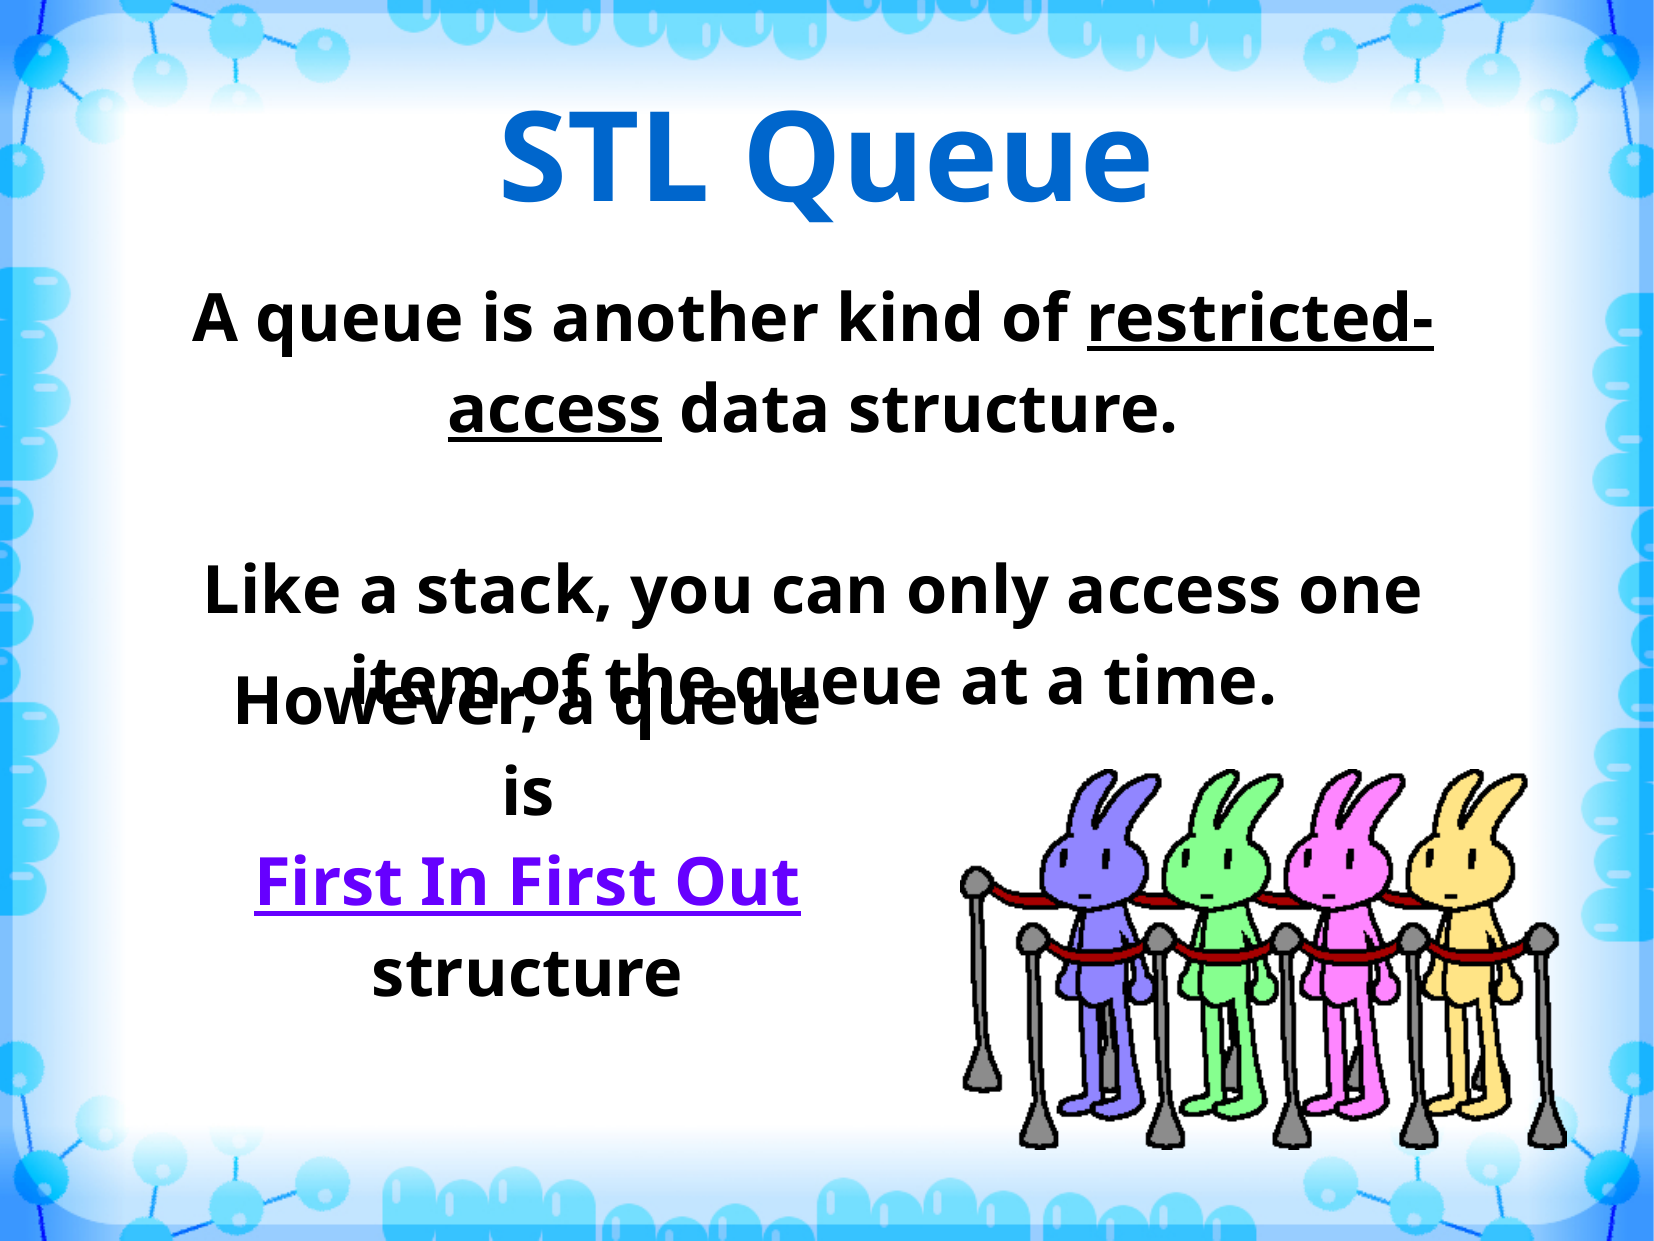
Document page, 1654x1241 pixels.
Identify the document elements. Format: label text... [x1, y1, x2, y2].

text_box However, a queue is First In First Out structure [199, 722, 857, 947]
title STL Queue [82, 49, 1571, 257]
picture [0, 0, 1654, 1241]
text_box A queue is another kind of restricted-access data structure. Like a stack, you can only access one item of the queue at a time. [135, 270, 1492, 718]
